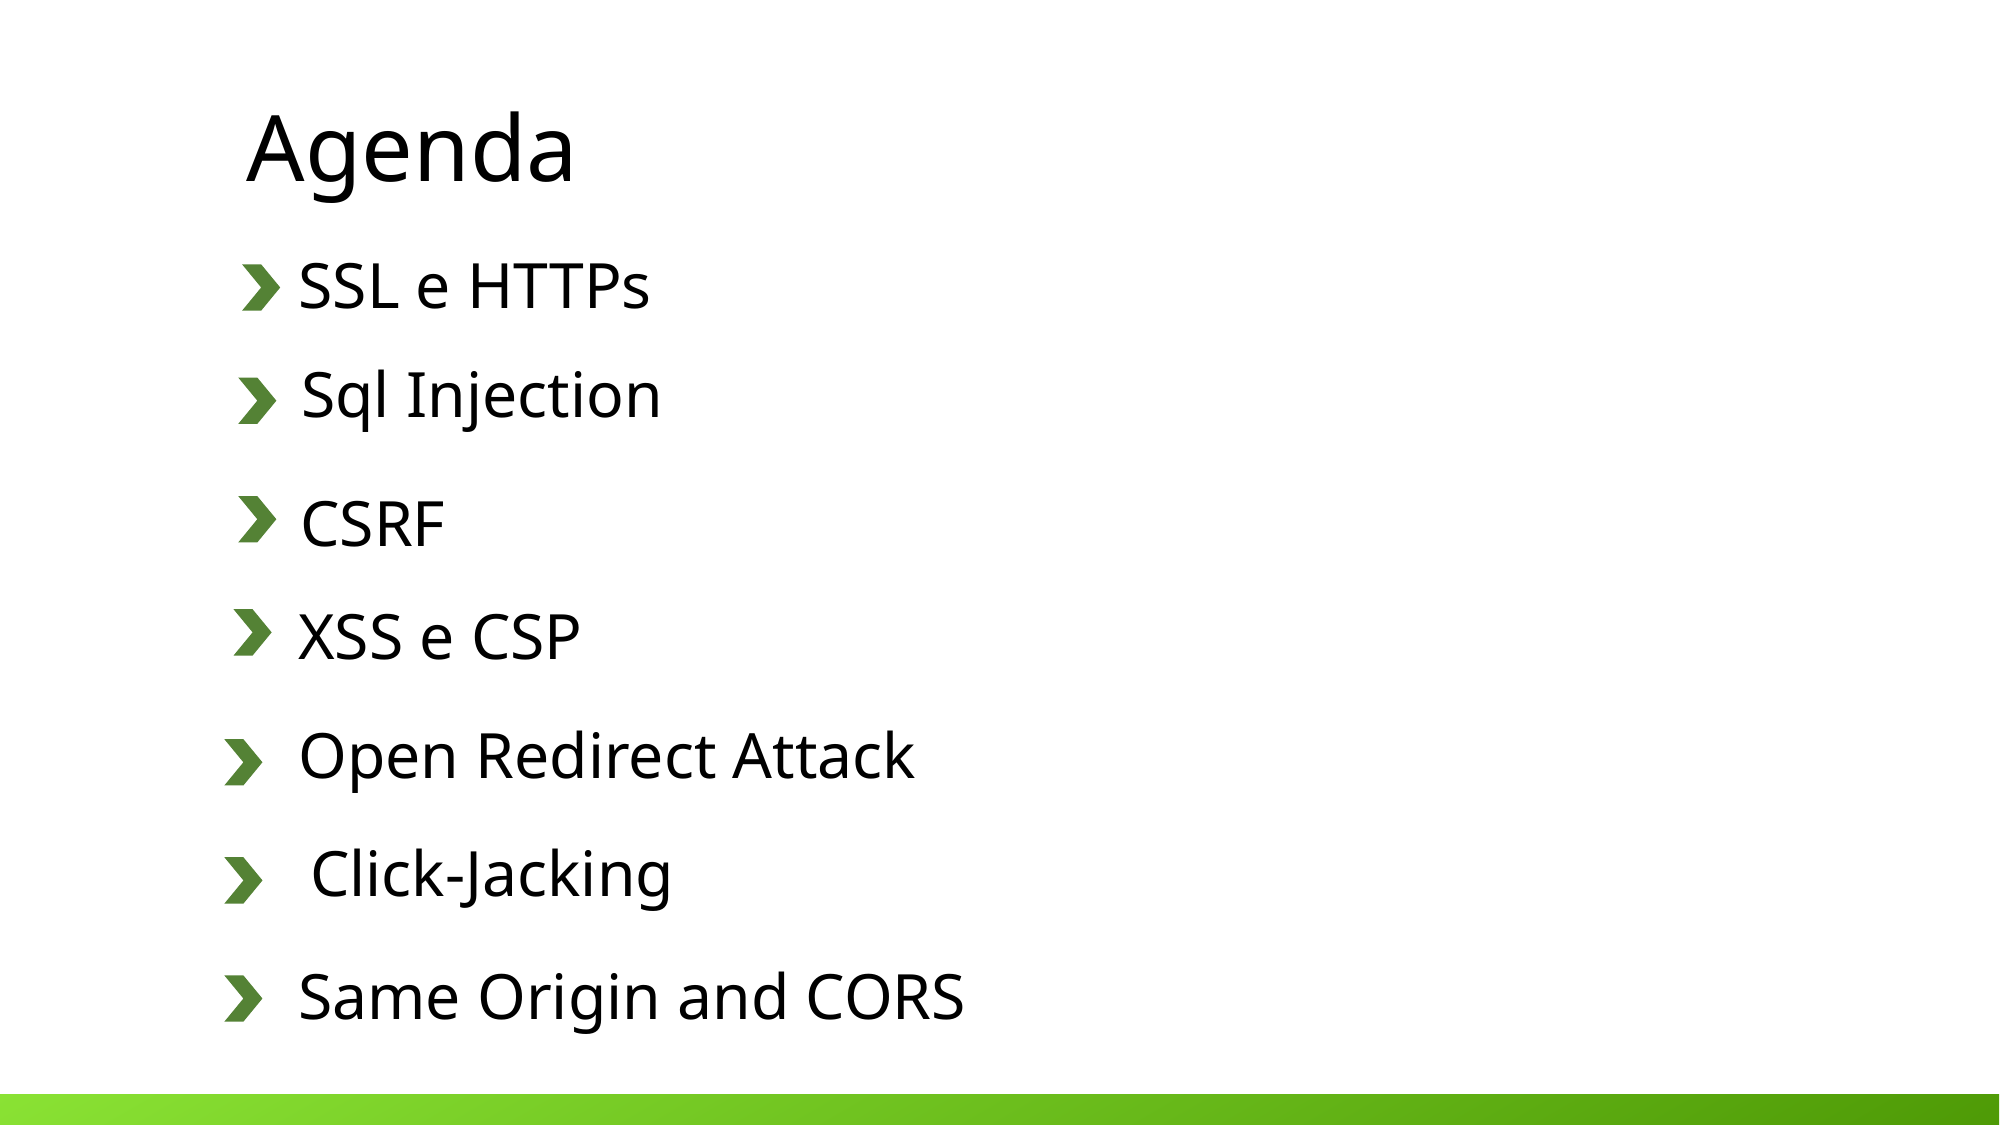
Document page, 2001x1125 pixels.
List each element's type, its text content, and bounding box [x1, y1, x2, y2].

text_box Open Redirect Attack [283, 708, 1229, 799]
text_box XSS e CSP [283, 589, 1229, 680]
text_box Same Origin and CORS [283, 949, 1229, 1040]
text_box [224, 975, 263, 1022]
text_box Sql Injection [286, 347, 942, 438]
text_box [242, 264, 281, 311]
text_box [233, 609, 272, 656]
text_box Click-Jacking [295, 826, 1241, 917]
text_box [224, 739, 263, 786]
text_box [224, 857, 263, 904]
text_box [238, 377, 277, 424]
text_box [238, 496, 277, 543]
text_box SSL e HTTPs [283, 238, 919, 329]
text_box Agenda [187, 82, 638, 208]
text_box [0, 1094, 2000, 1125]
text_box CSRF [285, 476, 1075, 567]
